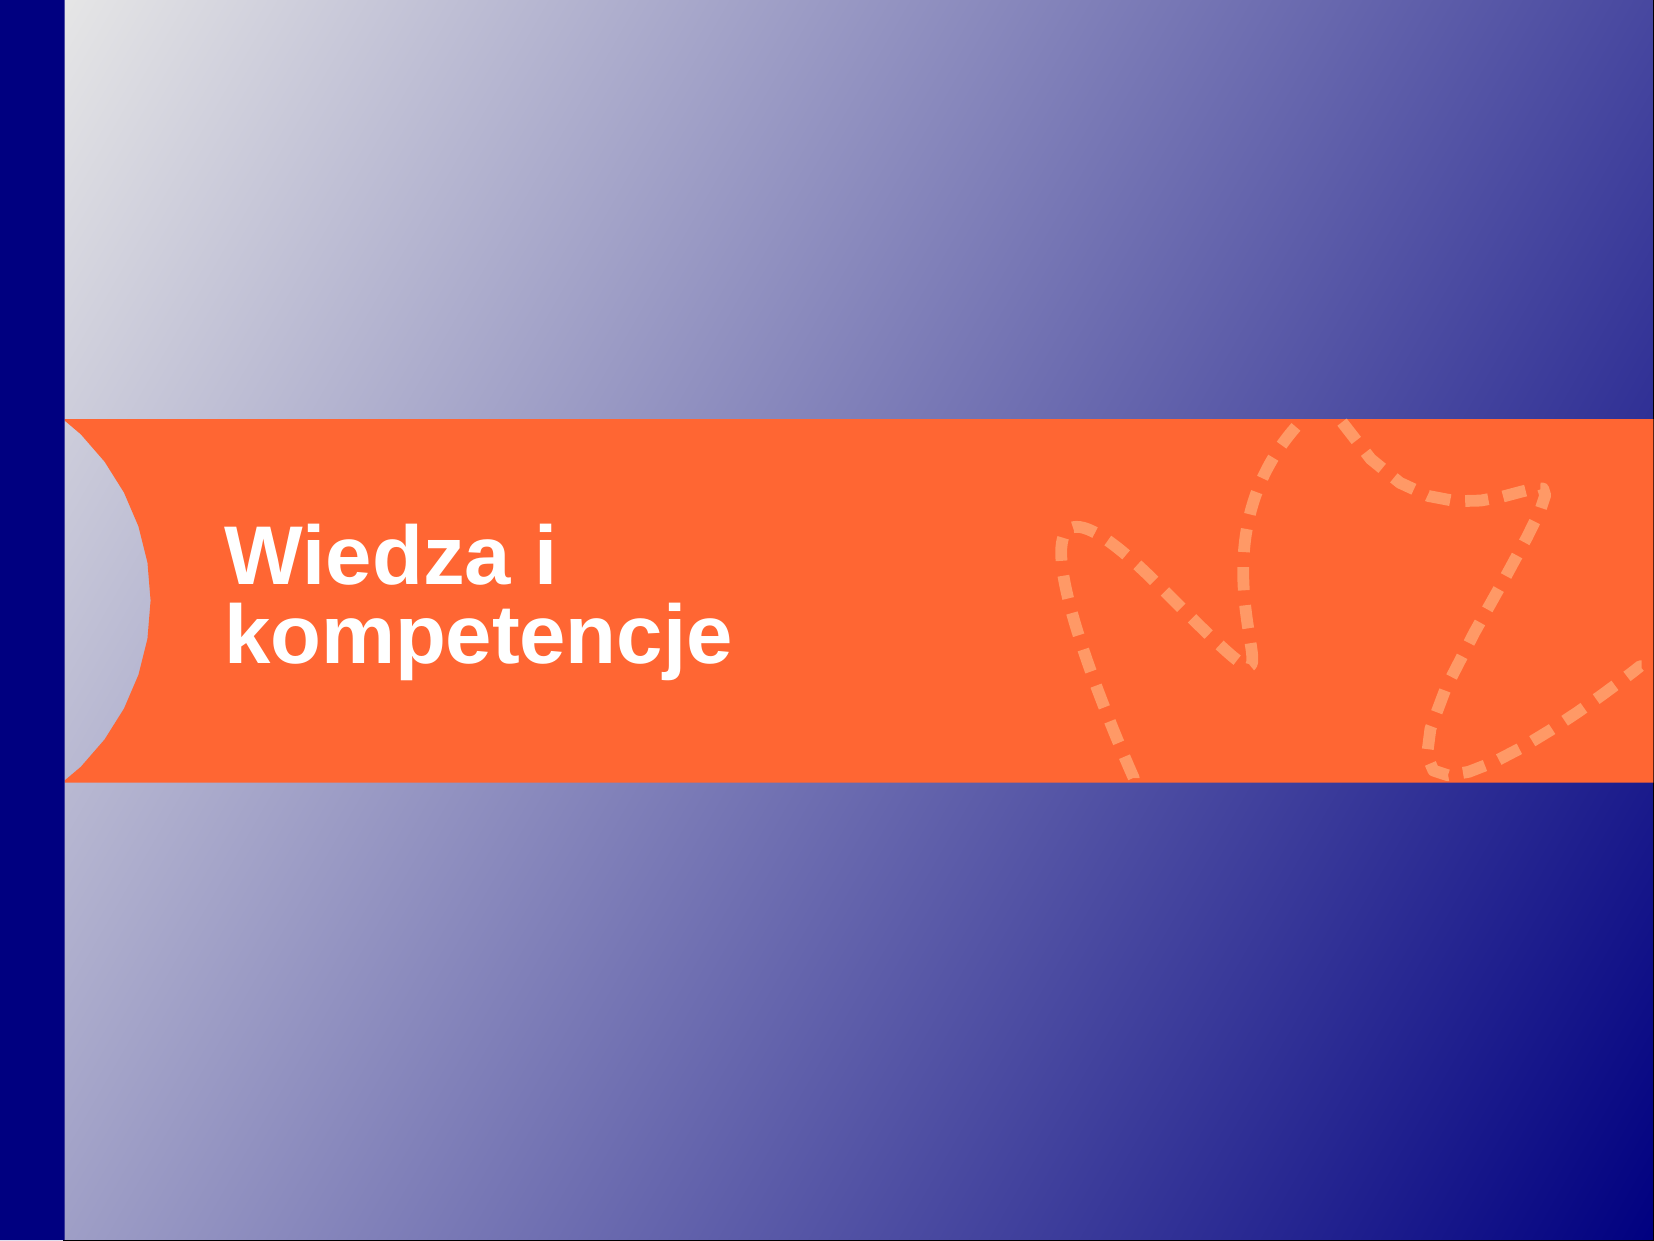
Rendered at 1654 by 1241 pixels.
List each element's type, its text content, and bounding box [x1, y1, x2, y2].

title Wiedza i kompetencje [224, 497, 1093, 704]
